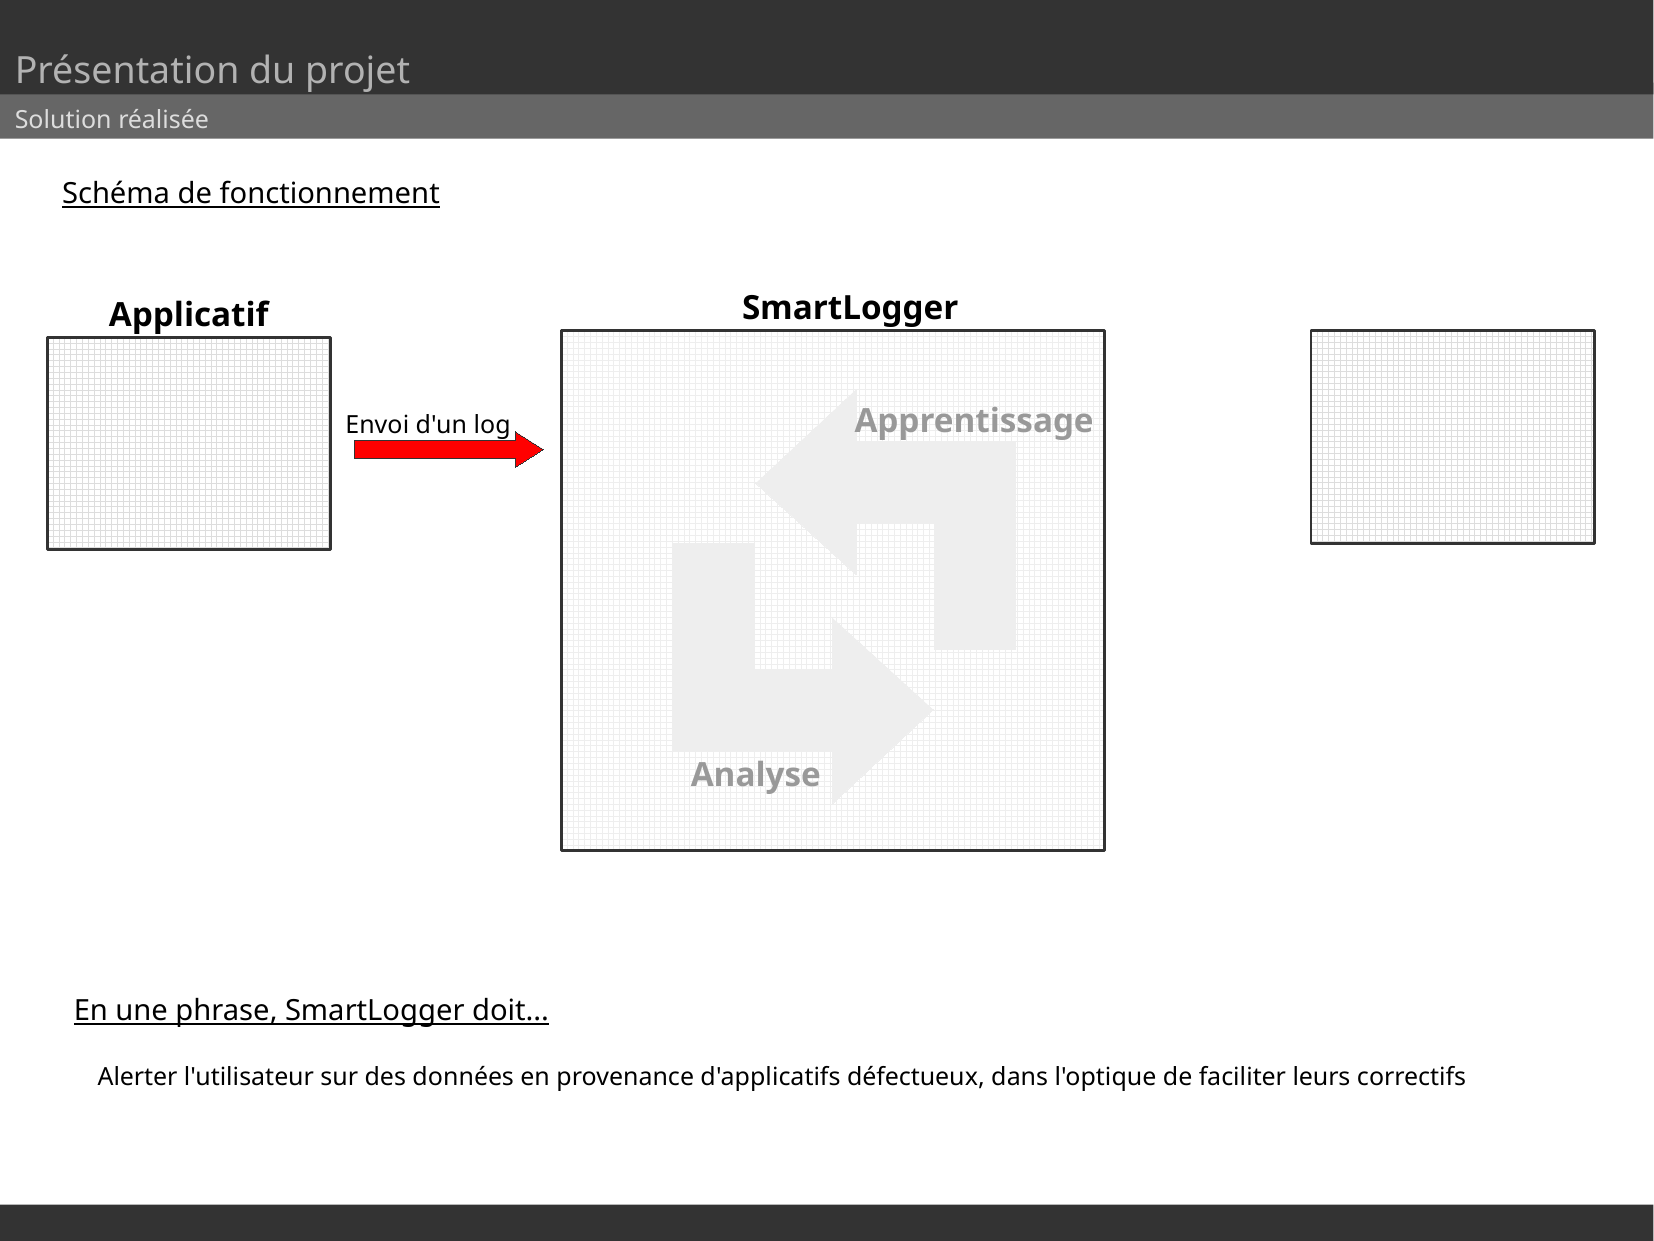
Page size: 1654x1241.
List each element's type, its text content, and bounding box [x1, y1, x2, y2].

text_box Analyse [625, 744, 886, 810]
text_box Schéma de fonctionnement [47, 165, 567, 249]
text_box Apprentissage [814, 389, 1134, 485]
text_box Présentation du projet [0, 35, 650, 94]
text_box [354, 431, 544, 468]
text_box Envoi d'un log [331, 399, 556, 473]
text_box En une phrase, SmartLogger doit... [59, 982, 638, 1075]
text_box [1311, 330, 1595, 544]
text_box [47, 337, 331, 550]
text_box Solution réalisée [0, 94, 1654, 139]
text_box [0, 0, 1654, 94]
text_box SmartLogger [578, 276, 1123, 331]
text_box [0, 1204, 1654, 1241]
text_box Alerter l'utilisateur sur des données en provenance d'applicatifs défectueux, dans l'optique de faciliter leurs correctifs [82, 1051, 1489, 1125]
text_box Applicatif [35, 283, 343, 338]
text_box [561, 330, 1105, 851]
